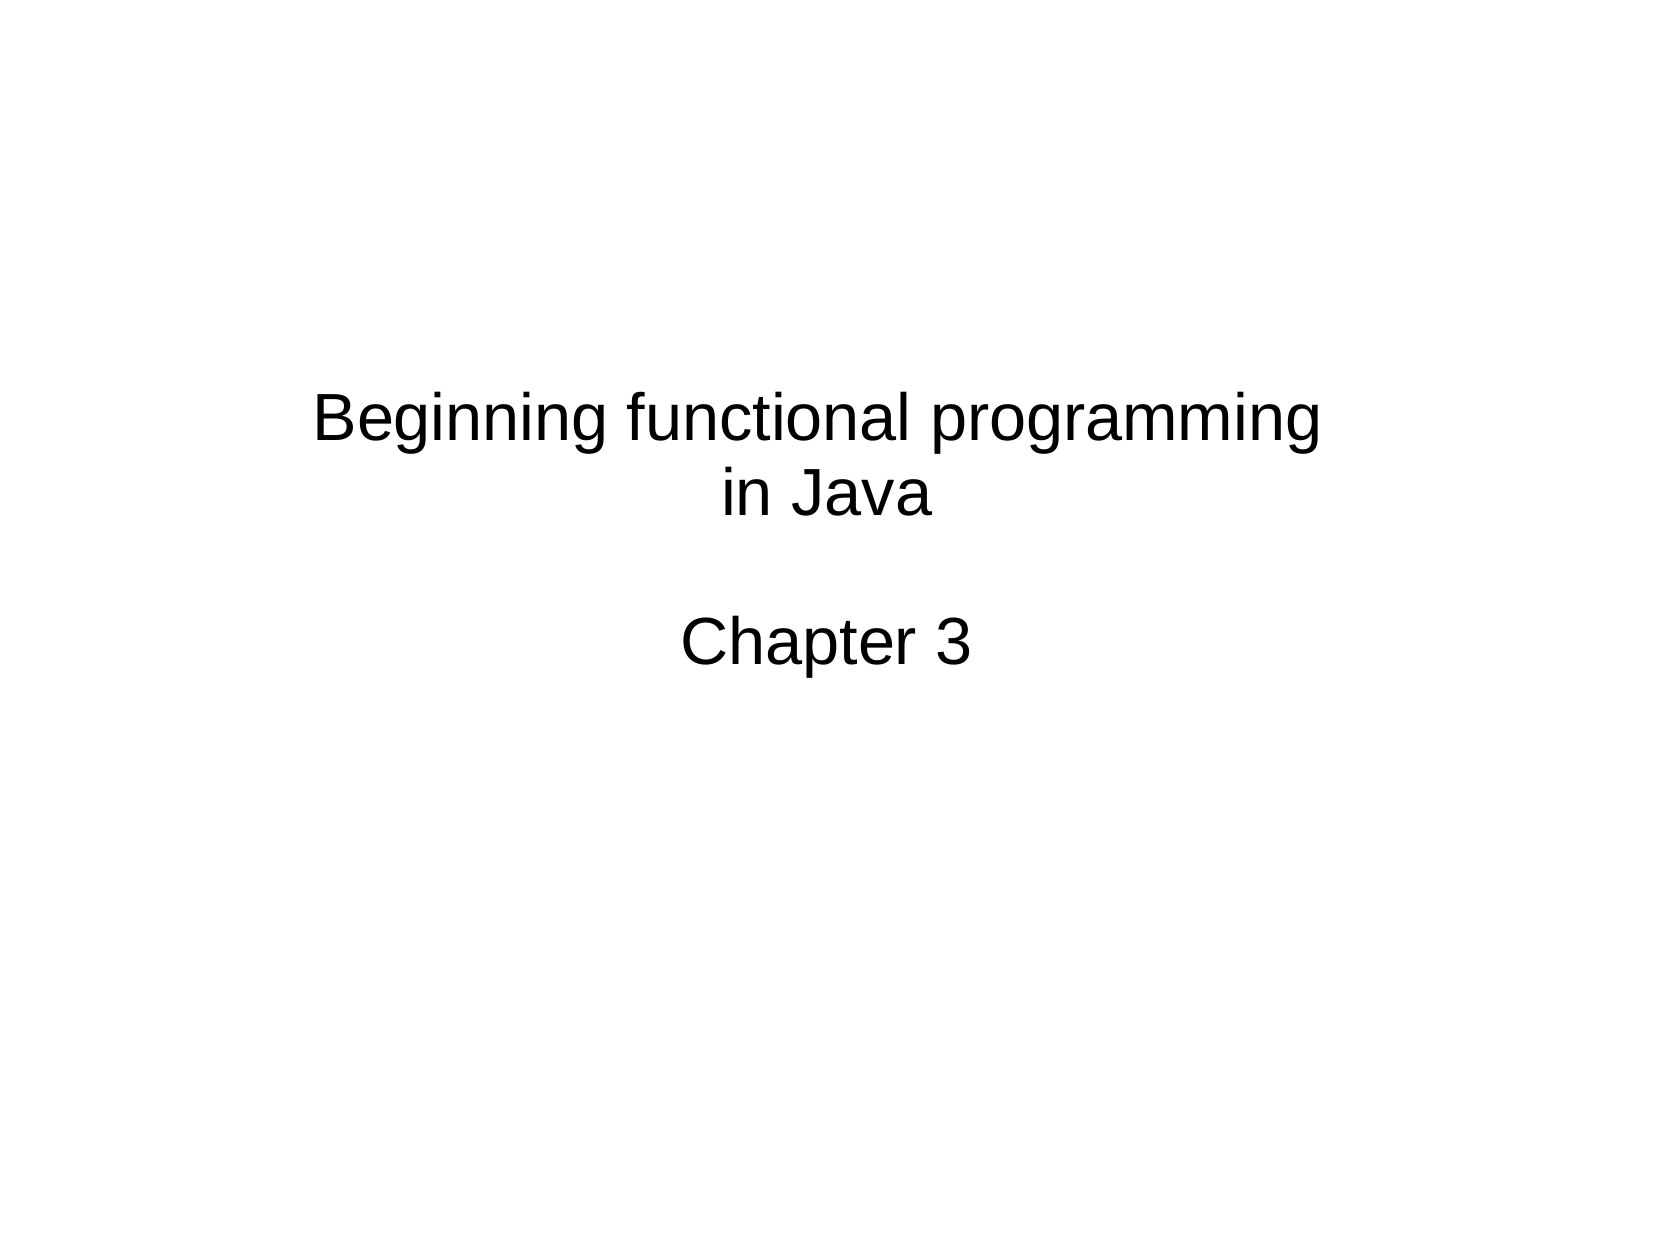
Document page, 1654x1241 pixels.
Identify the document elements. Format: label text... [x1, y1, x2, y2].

subtitle Beginning functional programming in Java Chapter 3 [82, 49, 1571, 1010]
